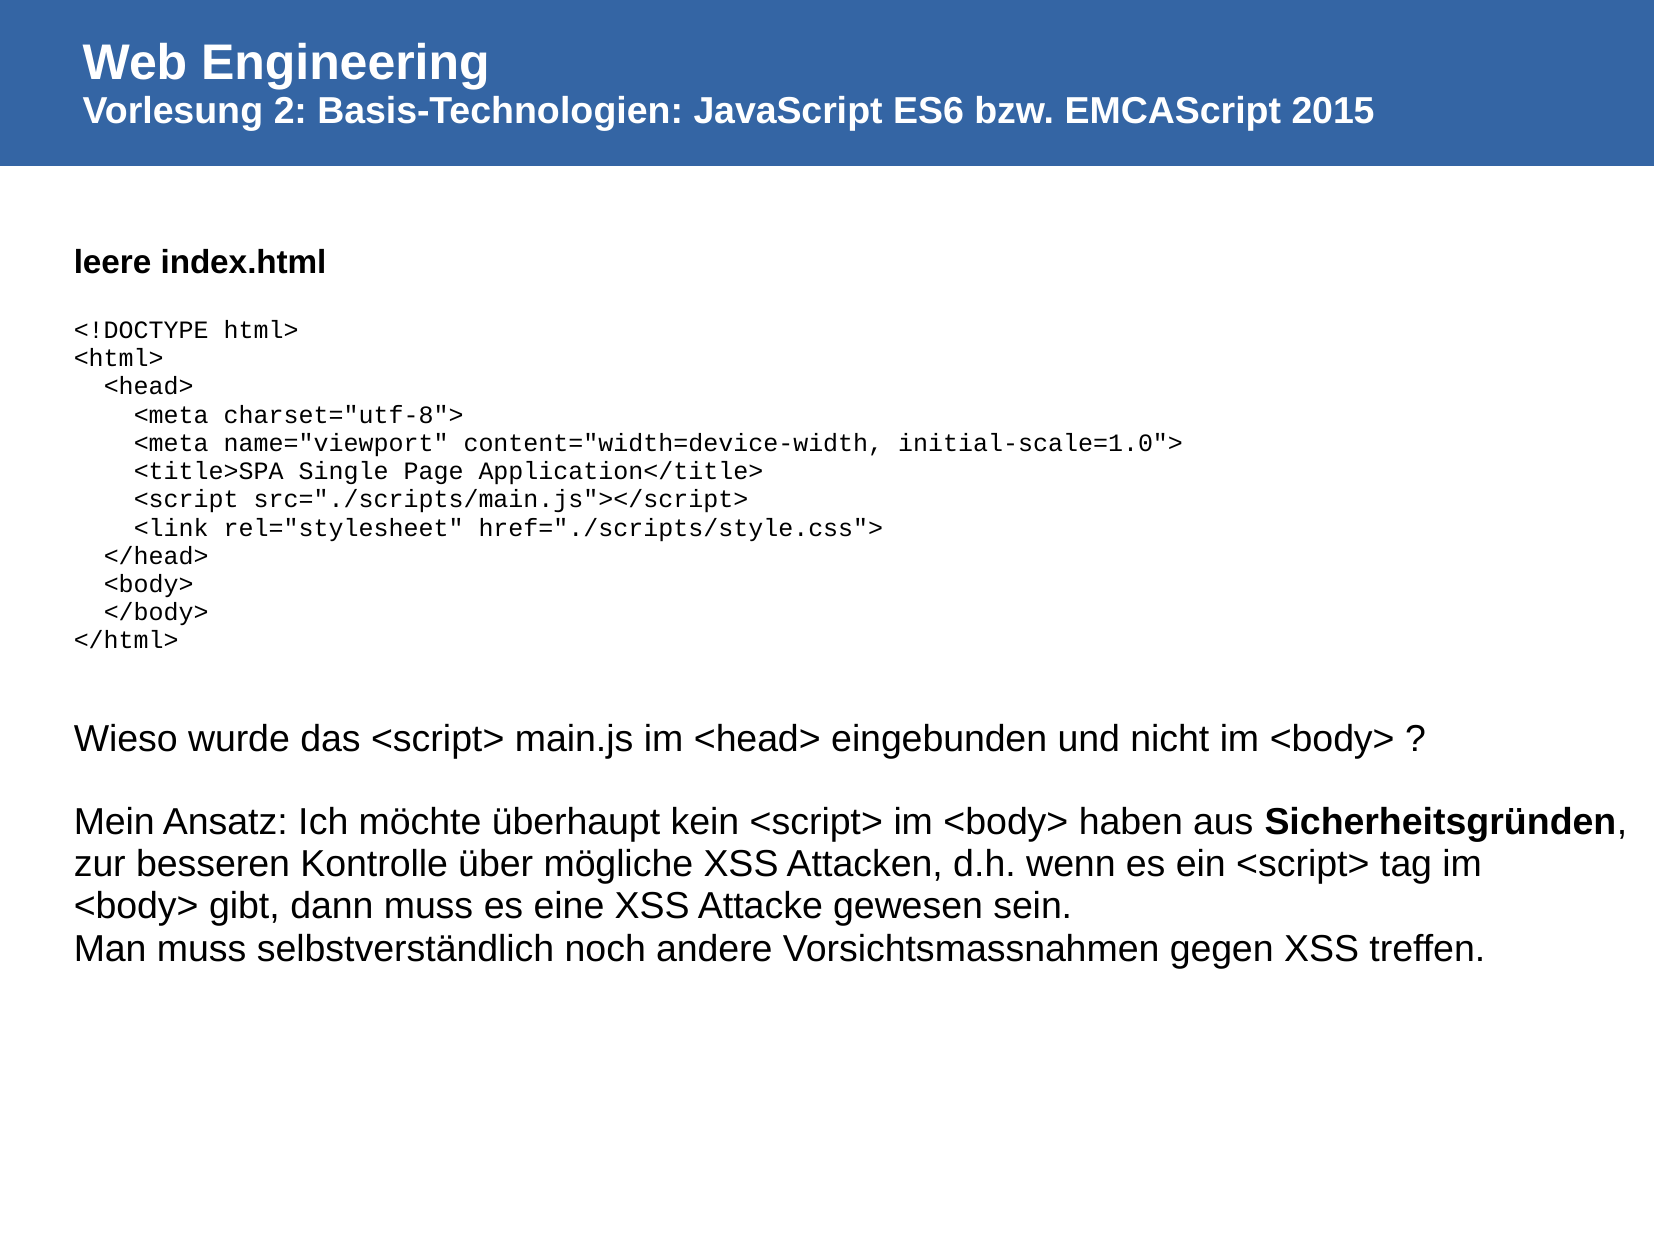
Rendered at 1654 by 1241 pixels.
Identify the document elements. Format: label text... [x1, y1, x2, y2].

title Web Engineering Vorlesung 2: Basis-Technologien: JavaScript ES6 bzw. EMCAScript 2015 [82, 0, 1571, 166]
text_box leere index.html <!DOCTYPE html> <html> <head> <meta charset="utf-8"> <meta name="viewport" content="width=device-width, initial-scale=1.0"> <title>SPA Single Page Application</title> <script src="./scripts/main.js"></script> <link rel="stylesheet" href="./scripts/style.css"> </head> <body> </body> </html> [59, 236, 1508, 709]
text_box Wieso wurde das <script> main.js im <head> eingebunden und nicht im <body> ? Mein Ansatz: Ich möchte überhaupt kein <script> im <body> haben aus Sicherheitsgründen, zur besseren Kontrolle über mögliche XSS Attacken, d.h. wenn es ein <script> tag im <body> gibt, dann muss es eine XSS Attacke gewesen sein. Man muss selbstverständlich noch andere Vorsichtsmassnahmen gegen XSS treffen. [59, 709, 1643, 1145]
